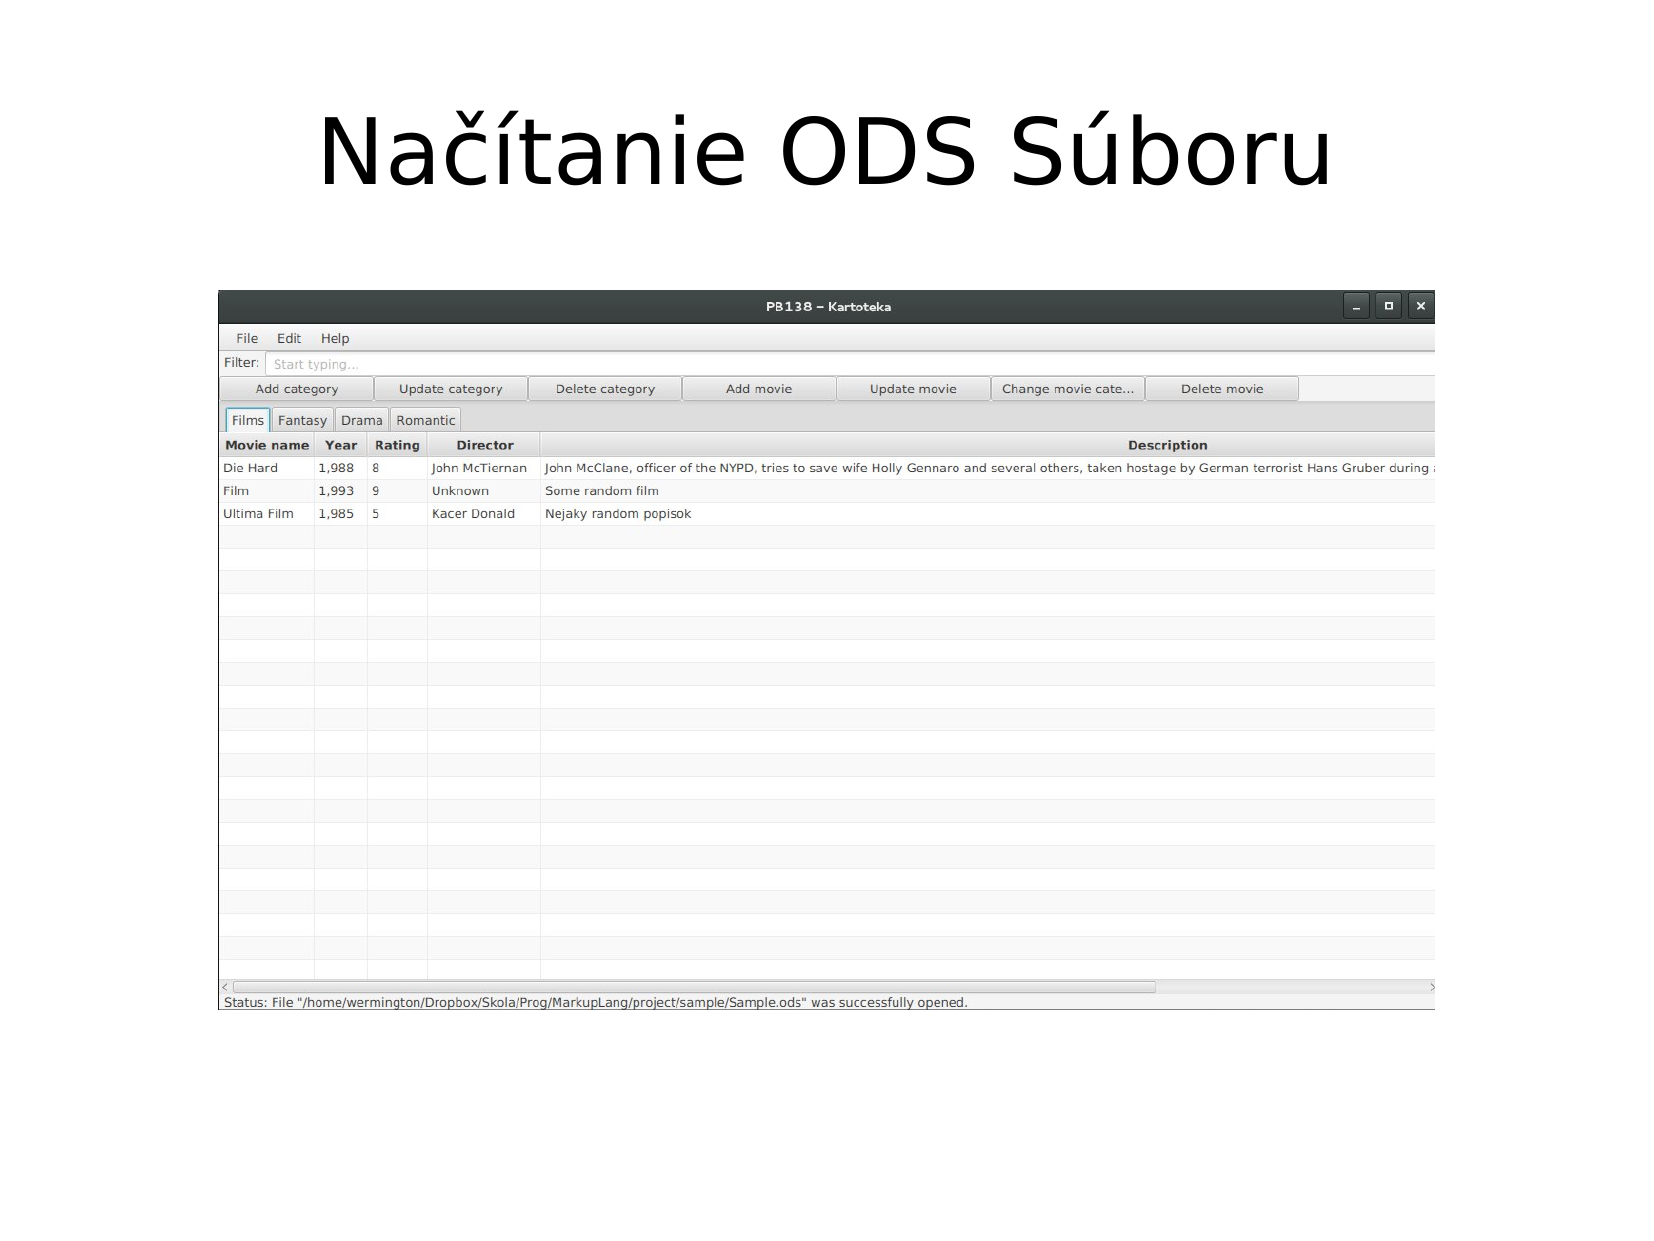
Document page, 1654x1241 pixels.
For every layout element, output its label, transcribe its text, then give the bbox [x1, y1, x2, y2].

title Načítanie ODS Súboru [82, 49, 1571, 257]
picture [218, 290, 1435, 1010]
